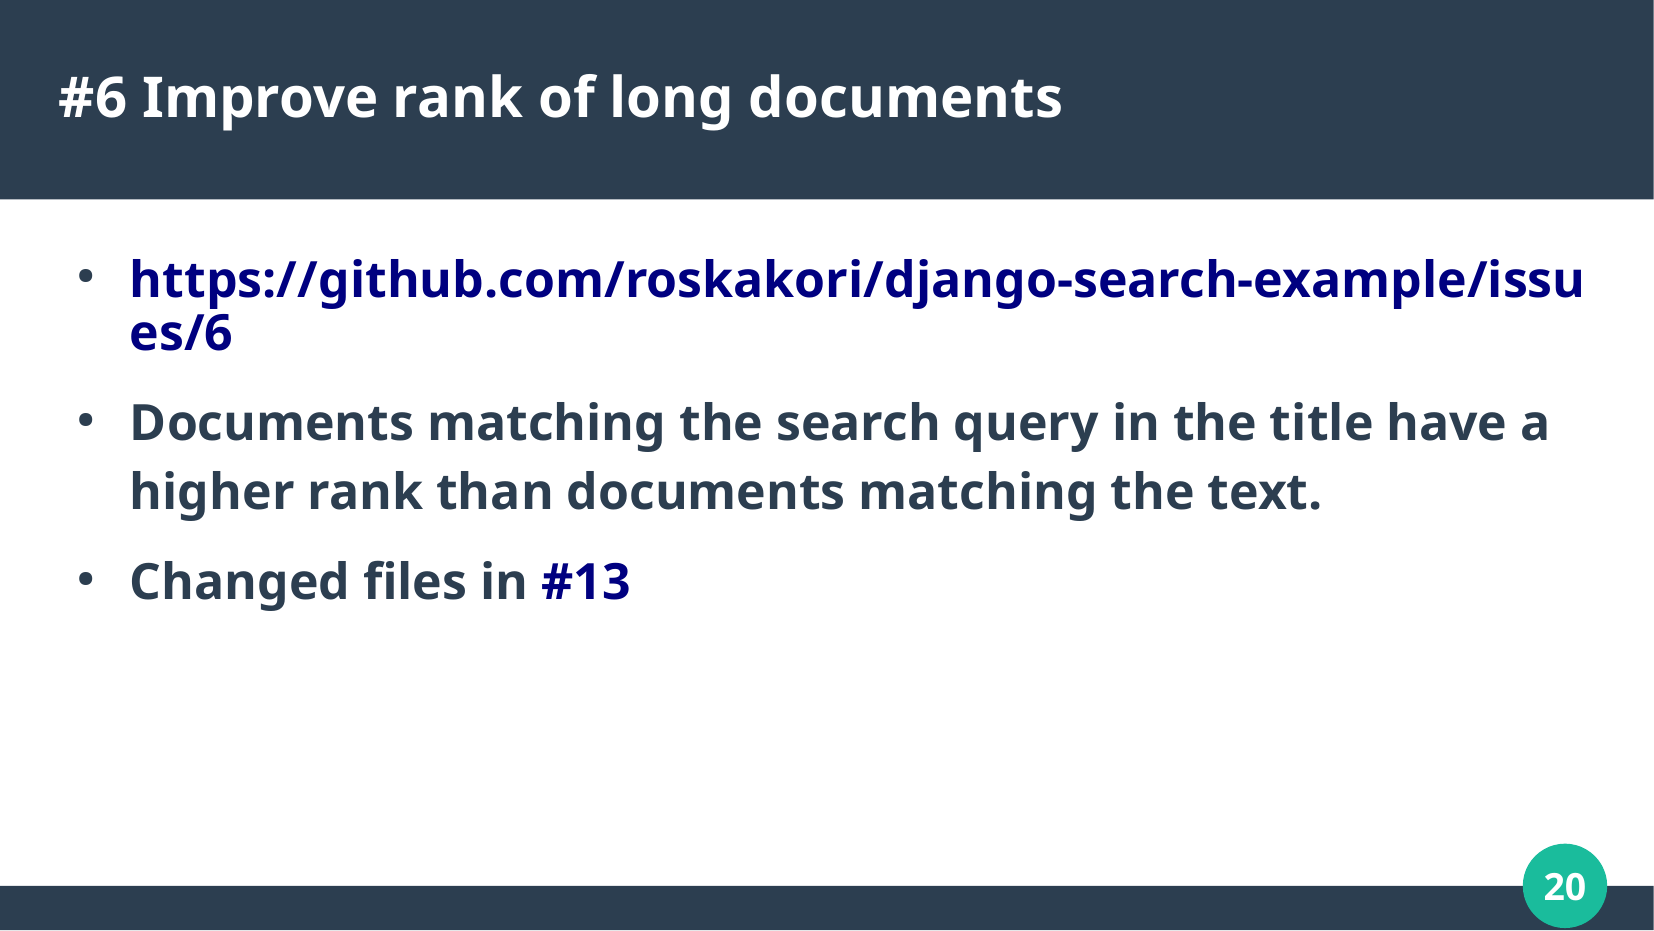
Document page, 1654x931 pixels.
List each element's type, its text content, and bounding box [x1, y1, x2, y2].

list https://github.com/roskakori/django-search-example/issues/6 Documents matching the search query in the title have a higher rank than documents matching the text. Changed files in #13 [59, 243, 1595, 563]
title #6 Improve rank of long documents [59, 37, 1595, 155]
